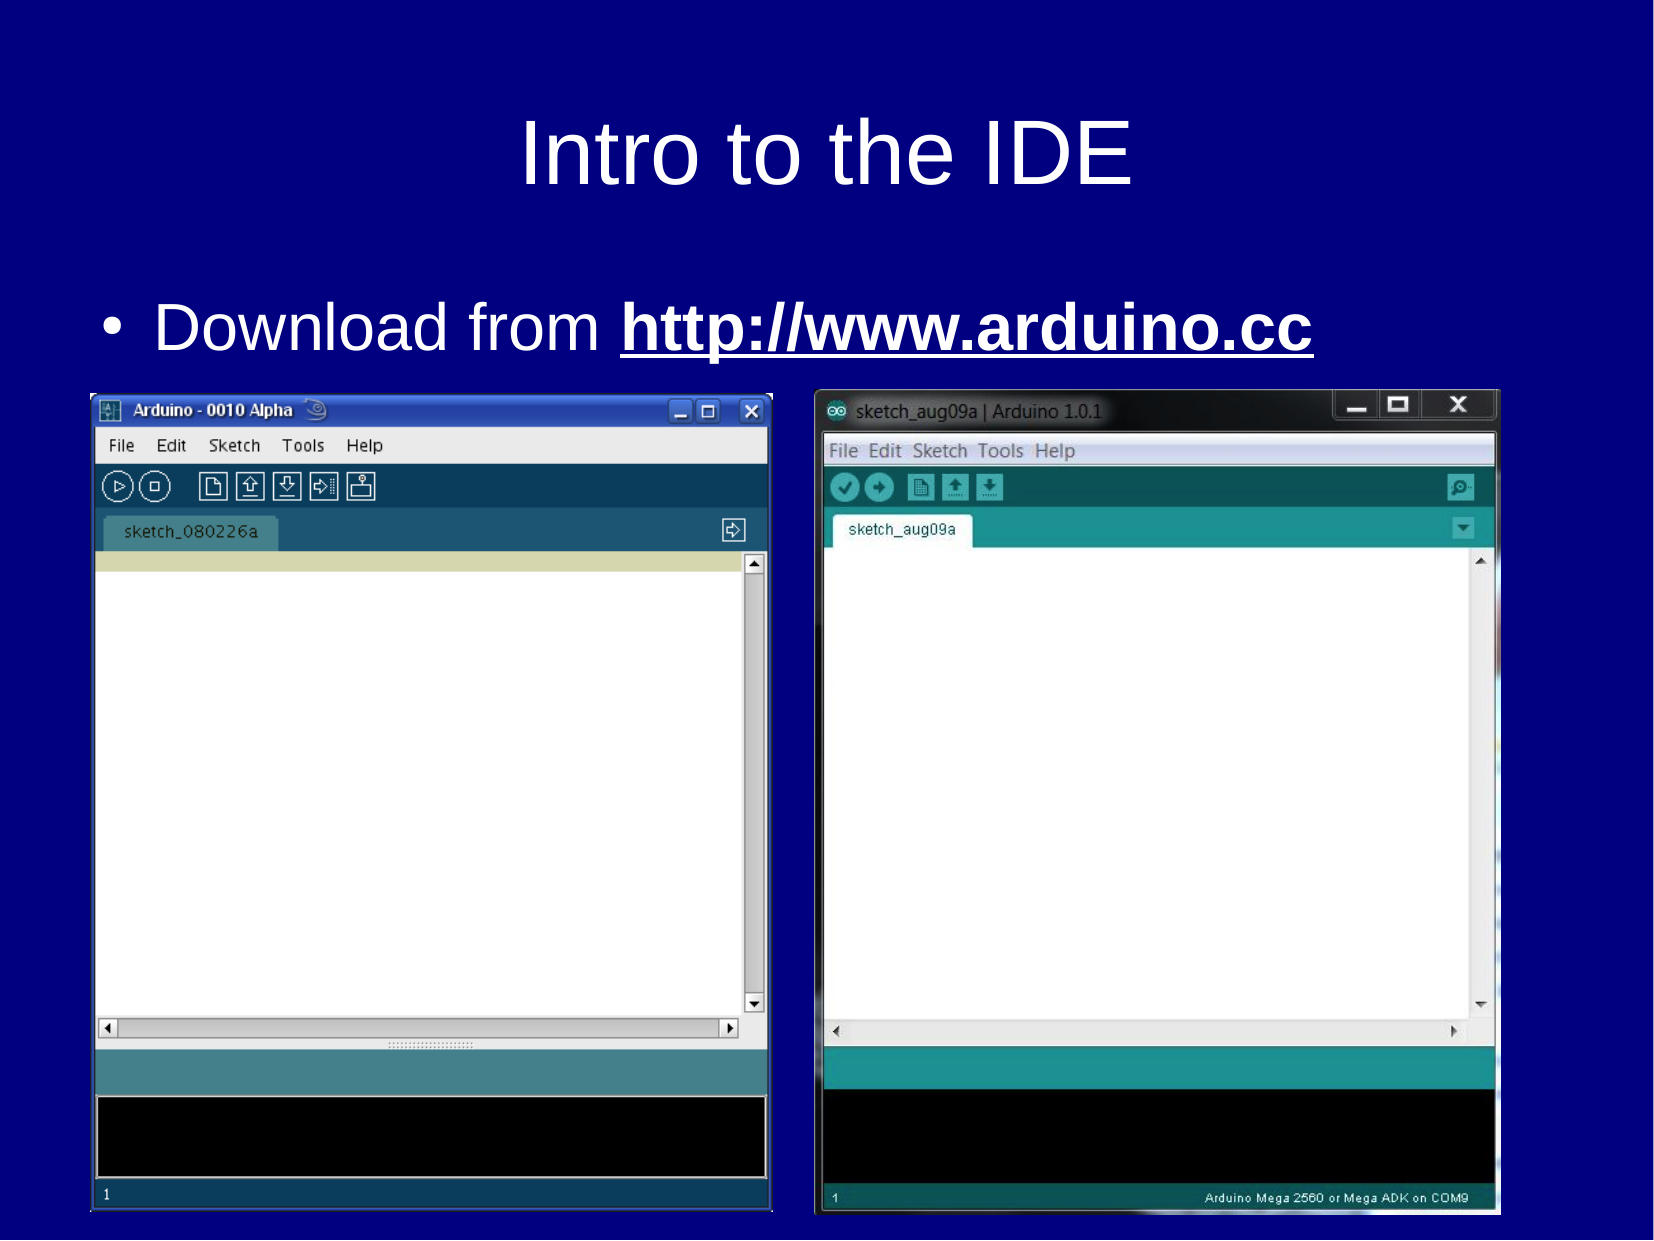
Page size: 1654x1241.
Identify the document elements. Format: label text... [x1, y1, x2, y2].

list Download from http://www.arduino.cc [82, 290, 1571, 1109]
title Intro to the IDE [82, 49, 1571, 257]
picture [814, 389, 1501, 1216]
picture [90, 393, 773, 1212]
